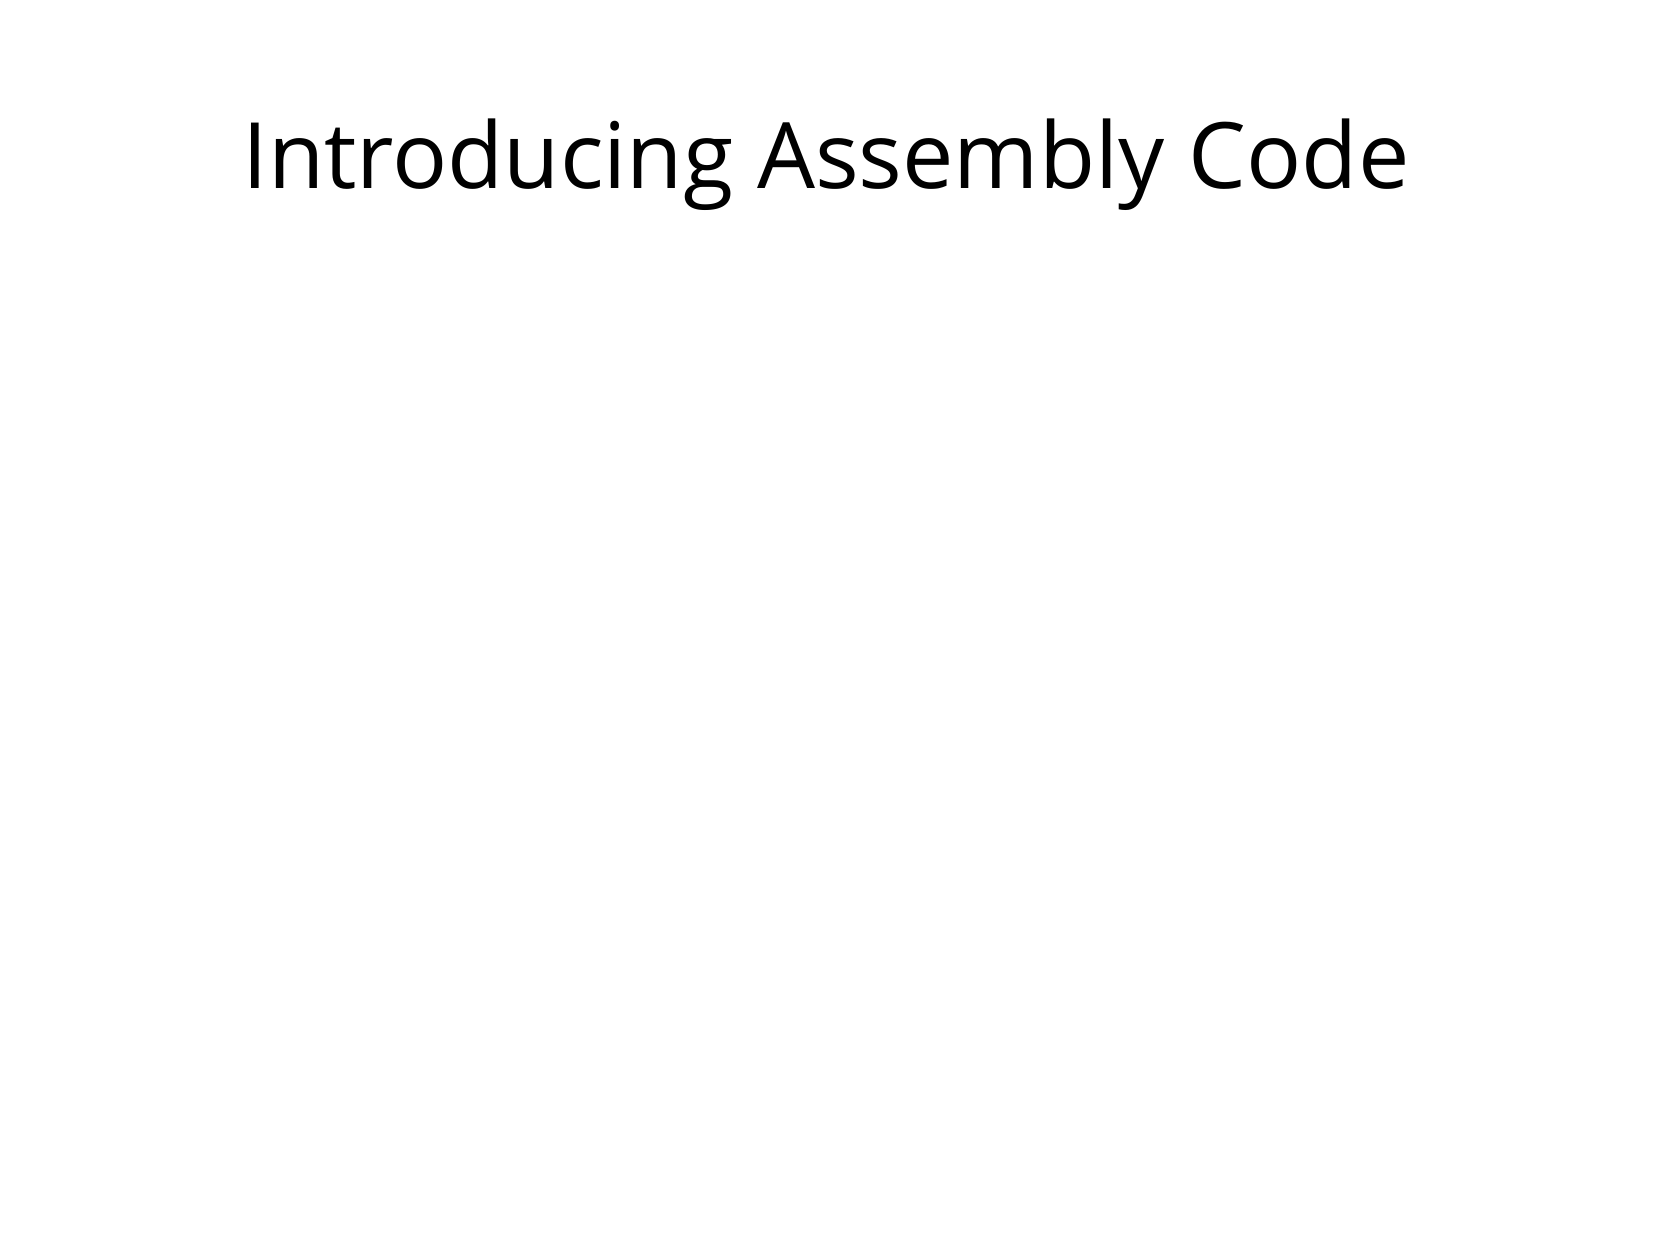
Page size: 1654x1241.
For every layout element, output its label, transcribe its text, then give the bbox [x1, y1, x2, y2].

title Introducing Assembly Code [82, 49, 1571, 257]
